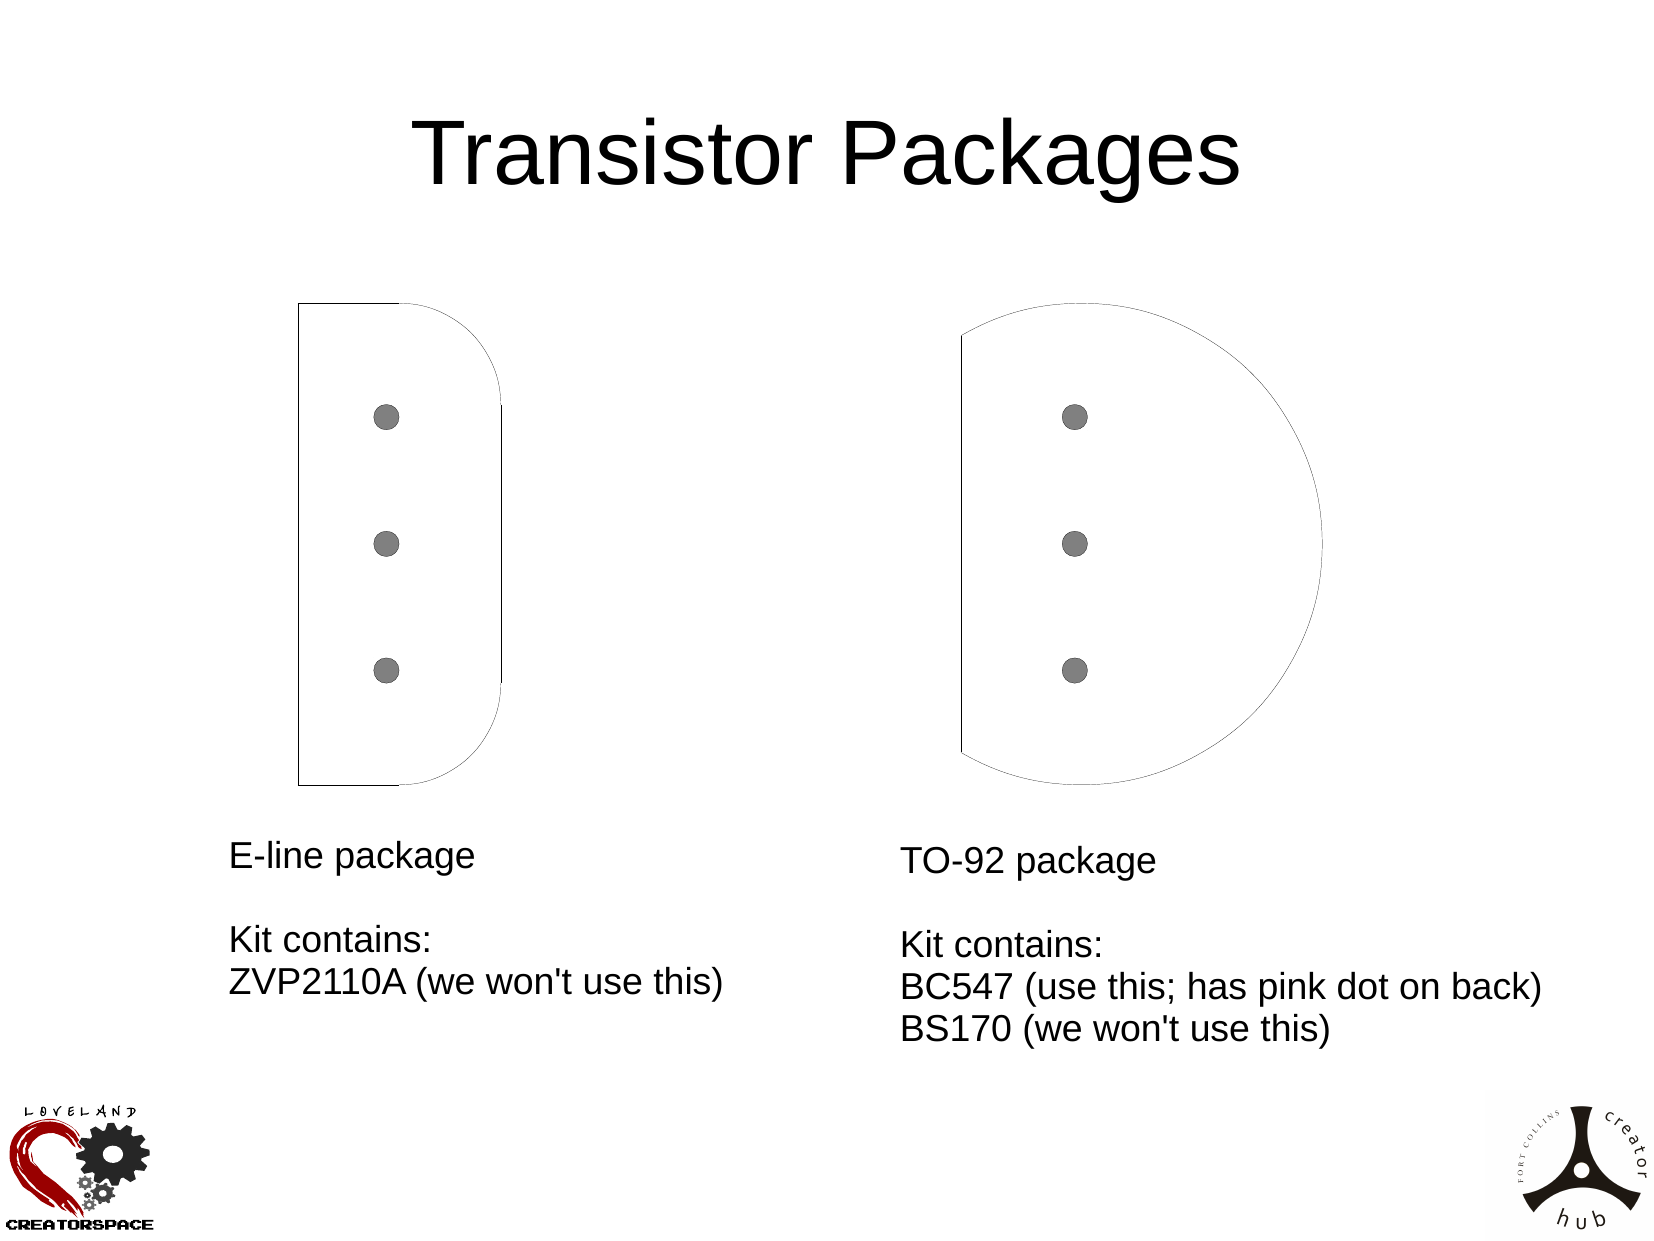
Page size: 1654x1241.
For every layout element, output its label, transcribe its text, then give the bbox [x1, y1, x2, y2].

chart [0, 270, 1654, 818]
title Transistor Packages [82, 49, 1571, 257]
text_box E-line package Kit contains: ZVP2110A (we won't use this) [213, 826, 742, 1052]
text_box TO-92 package Kit contains: BC547 (use this; has pink dot on back) BS170 (we won't use this) [885, 832, 1558, 1058]
picture [1485, 1090, 1654, 1241]
